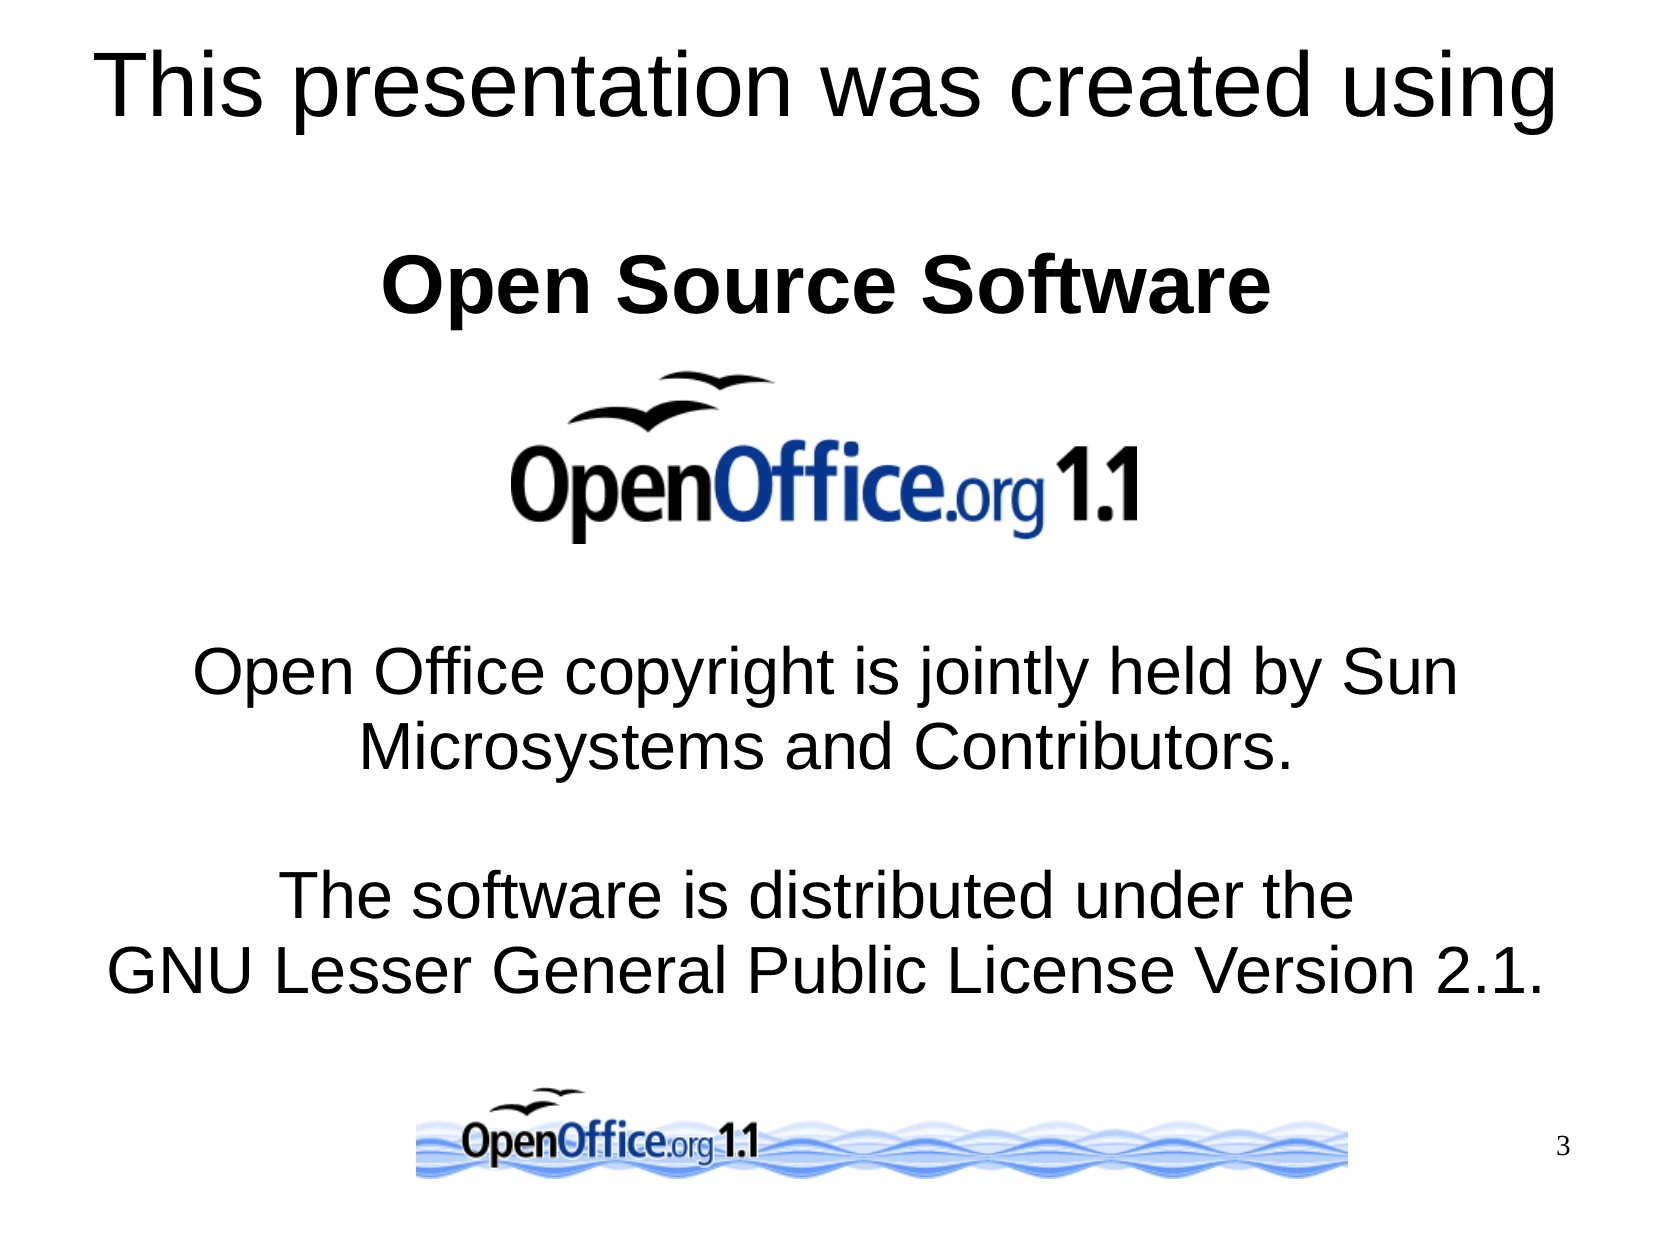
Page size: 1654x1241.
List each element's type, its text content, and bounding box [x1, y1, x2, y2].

picture [416, 1087, 1348, 1179]
text_box Open Office copyright is jointly held by Sun Microsystems and Contributors. The software is distributed under the GNU Lesser General Public License Version 2.1. [82, 634, 1571, 1008]
title This presentation was created using Open Source Software [82, 33, 1571, 332]
picture [511, 368, 1137, 544]
